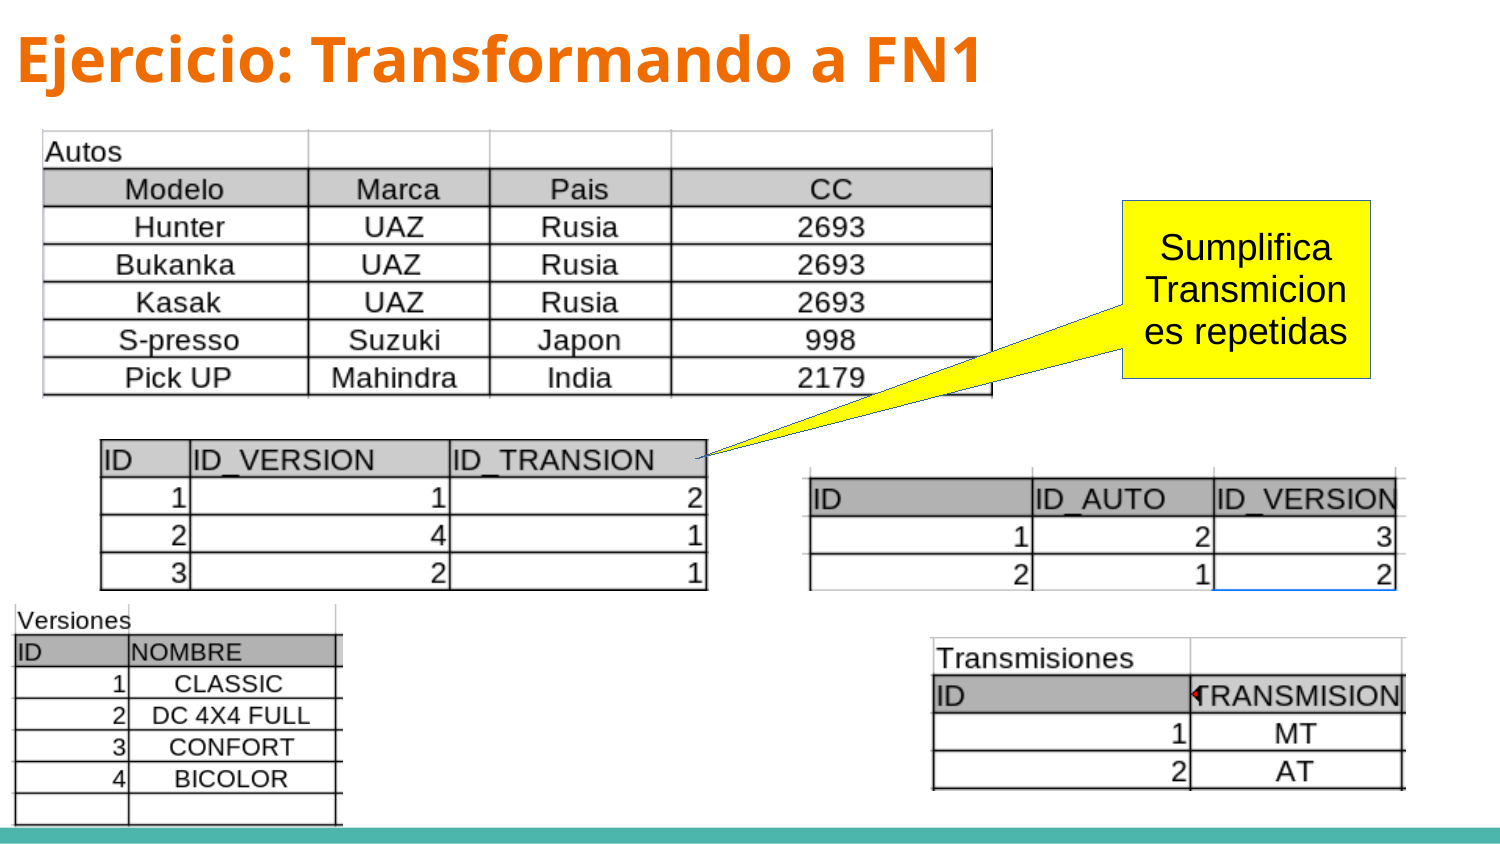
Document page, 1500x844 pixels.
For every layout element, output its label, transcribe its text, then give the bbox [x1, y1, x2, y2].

picture [42, 129, 993, 399]
picture [11, 604, 343, 827]
picture [802, 467, 1406, 591]
text_box Sumplifica Transmiciones repetidas [695, 200, 1371, 459]
title Ejercicio: Transformando a FN1 [0, 0, 1398, 116]
picture [931, 383, 993, 399]
picture [99, 439, 709, 591]
picture [930, 637, 1406, 791]
